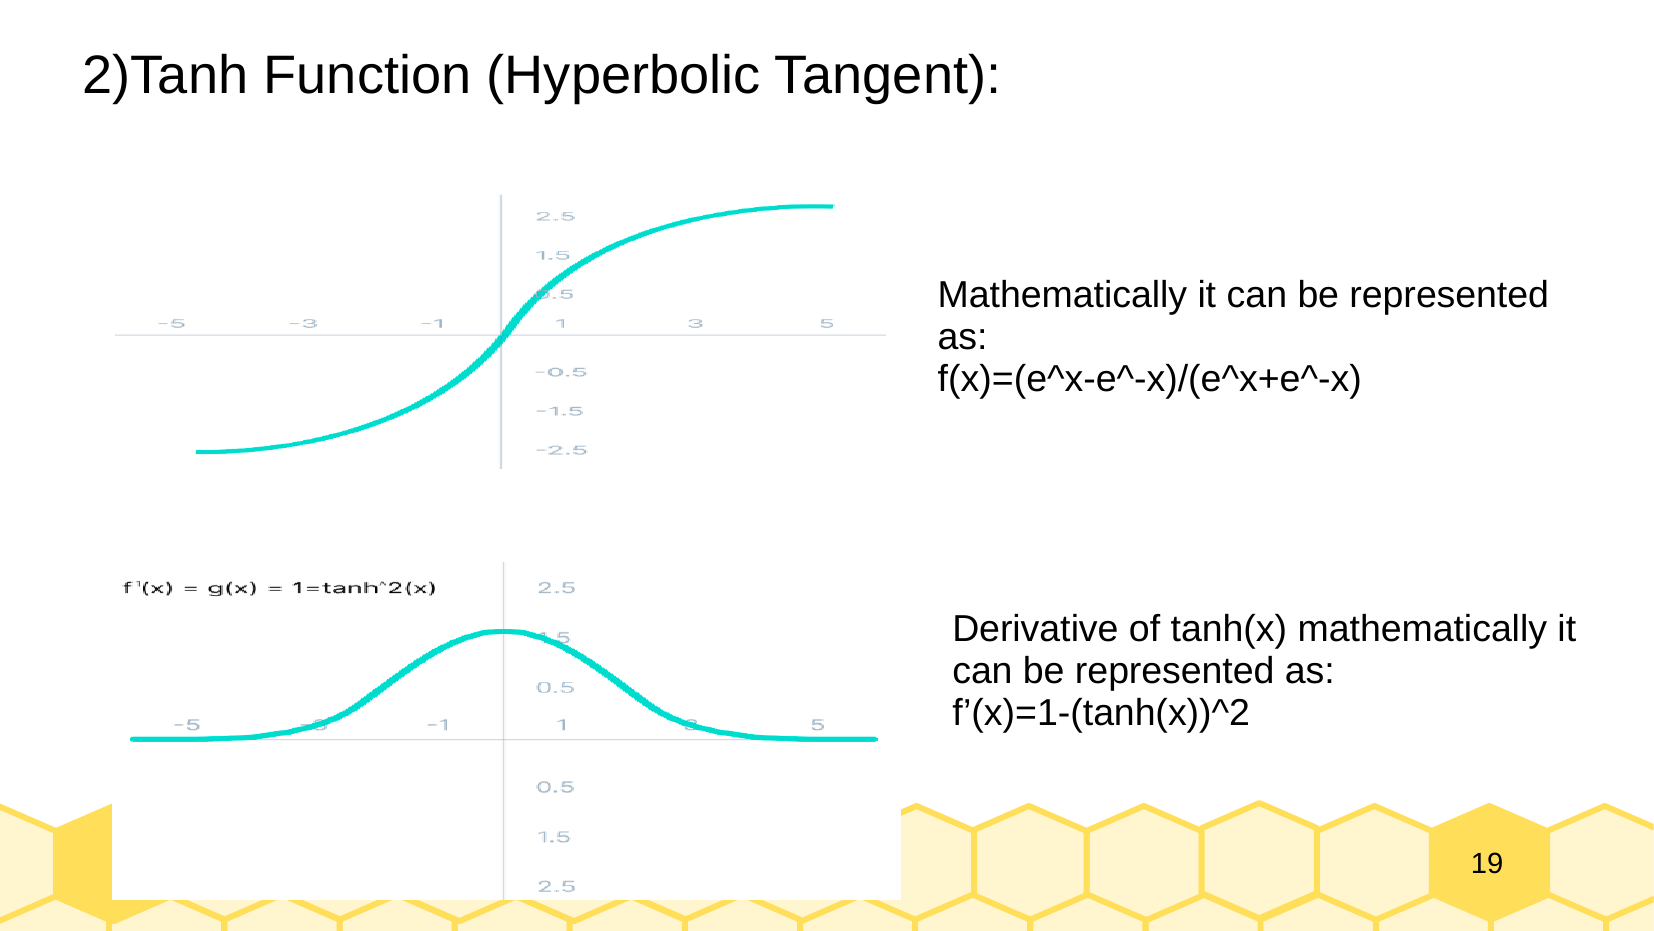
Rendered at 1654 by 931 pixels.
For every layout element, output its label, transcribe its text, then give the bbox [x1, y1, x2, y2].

picture [103, 192, 901, 469]
title 2)Tanh Function (Hyperbolic Tangent): [82, 36, 1571, 113]
picture [112, 562, 901, 901]
text_box Derivative of tanh(x) mathematically it can be represented as: f’(x)=1-(tanh(x))^2 [937, 600, 1616, 826]
title Mathematically it can be represented as: f(x)=(e^x-e^-x)/(e^x+e^-x) [937, 160, 1601, 513]
